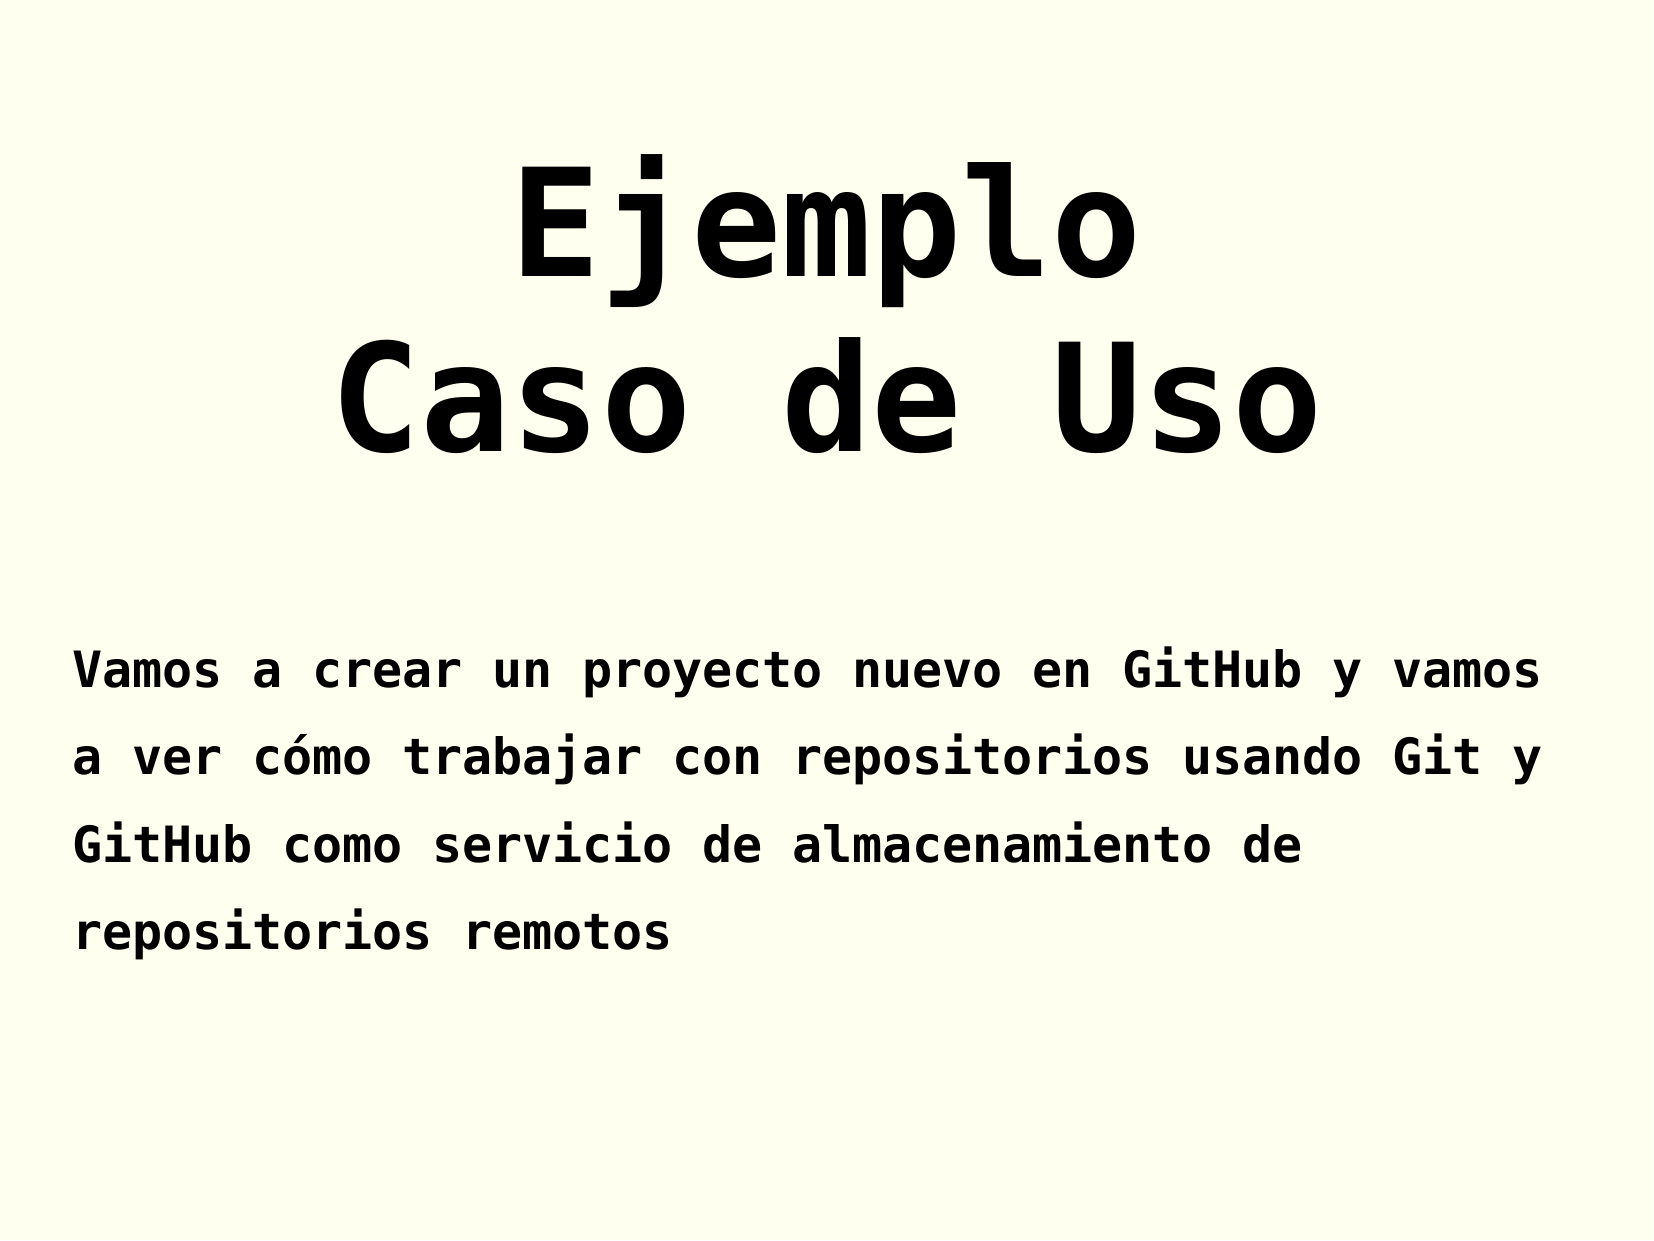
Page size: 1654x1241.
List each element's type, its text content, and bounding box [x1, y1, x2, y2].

text_box Vamos a crear un proyecto nuevo en GitHub y vamos a ver cómo trabajar con repositorios usando Git y GitHub como servicio de almacenamiento de repositorios remotos [57, 604, 1591, 1100]
subtitle Ejemplo Caso de Uso [82, 49, 1571, 575]
